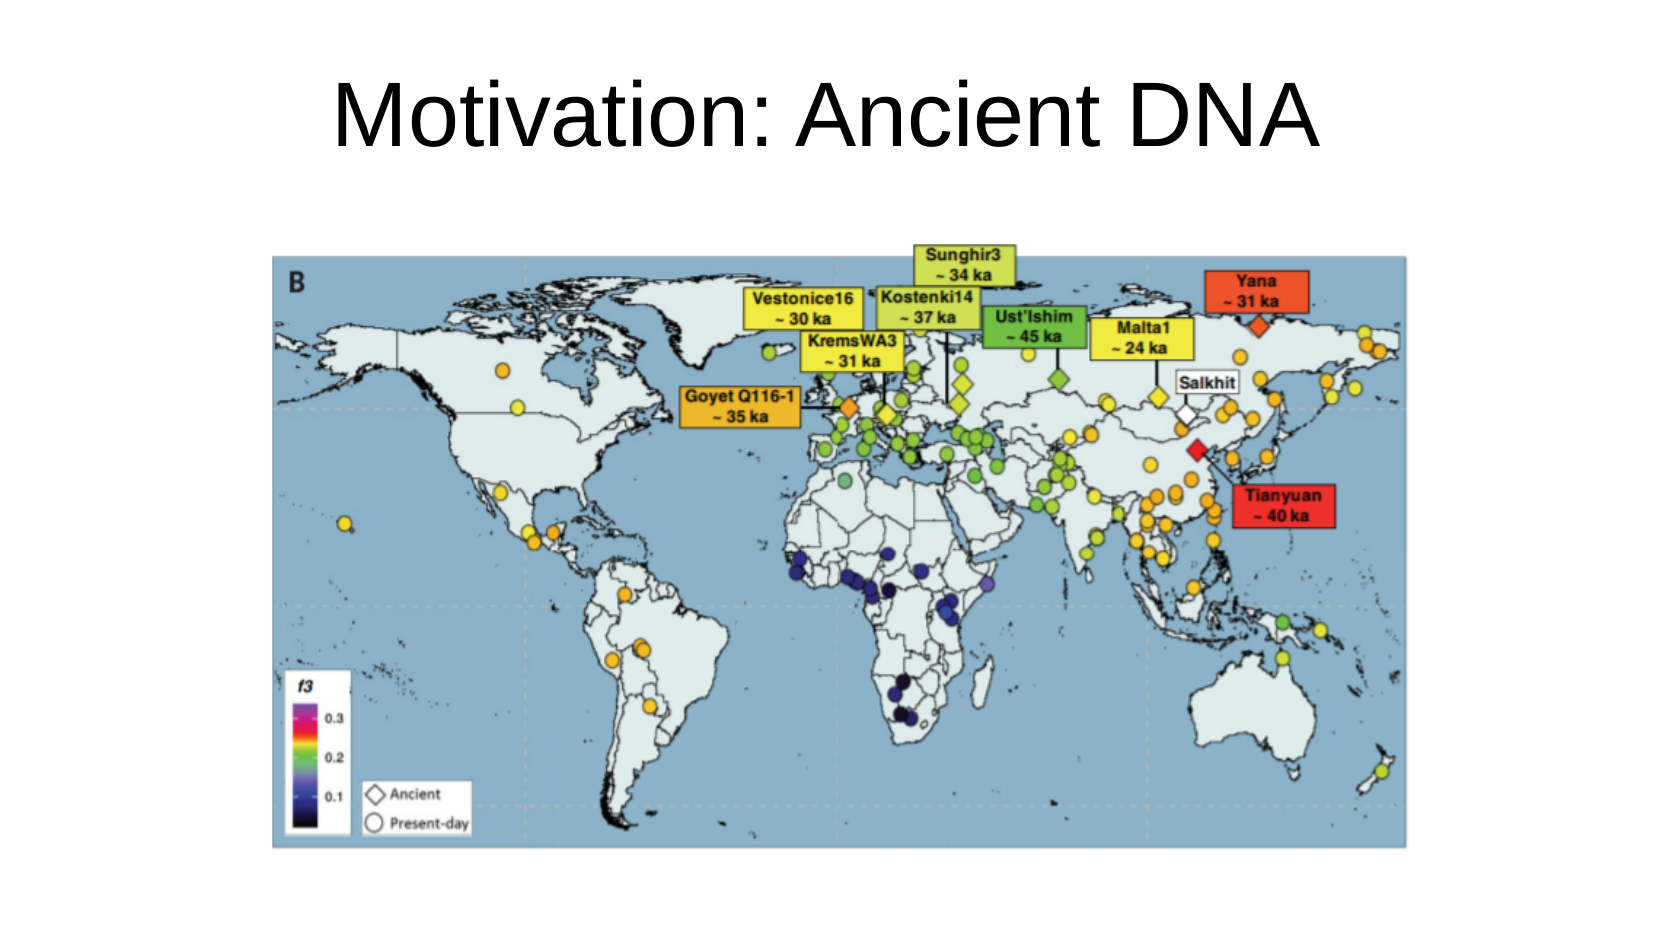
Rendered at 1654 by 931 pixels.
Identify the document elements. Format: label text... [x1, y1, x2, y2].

picture [255, 224, 1426, 858]
title Motivation: Ancient DNA [82, 37, 1571, 193]
